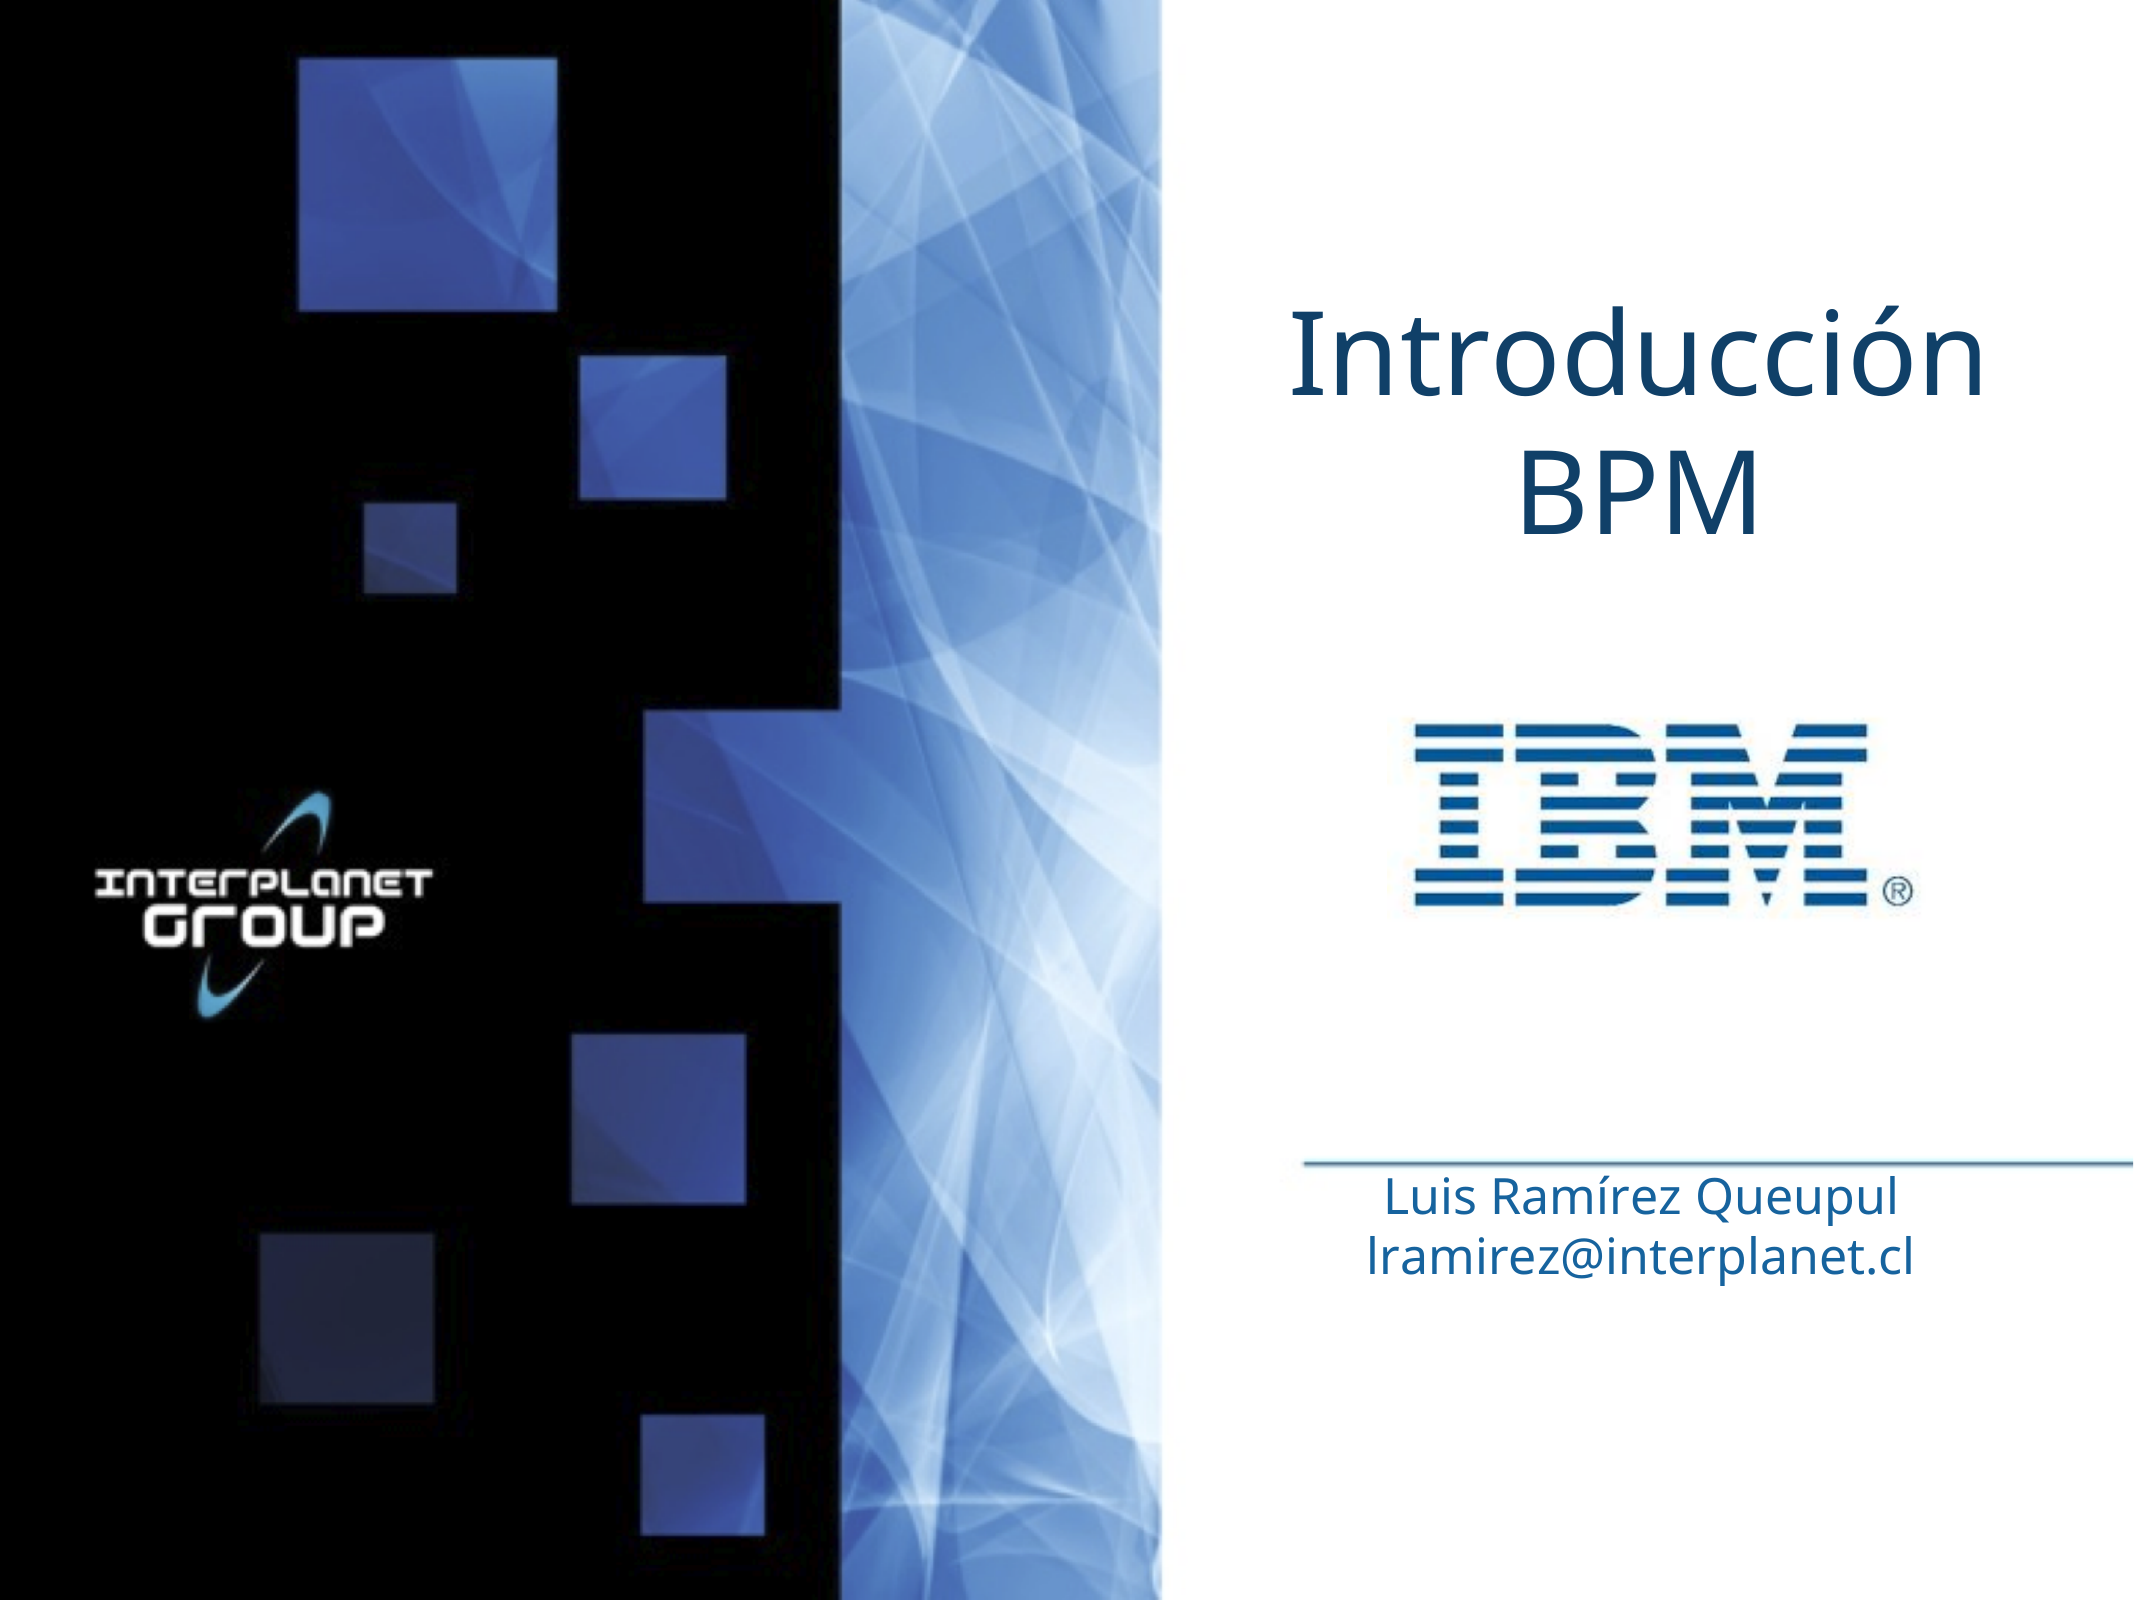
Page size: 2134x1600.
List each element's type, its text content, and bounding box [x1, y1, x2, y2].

list Luis Ramírez Queupul lramirez@interplanet.cl [1172, 1156, 2111, 1482]
title Introducción BPM [1170, 12, 2109, 567]
picture [0, 0, 2134, 1600]
